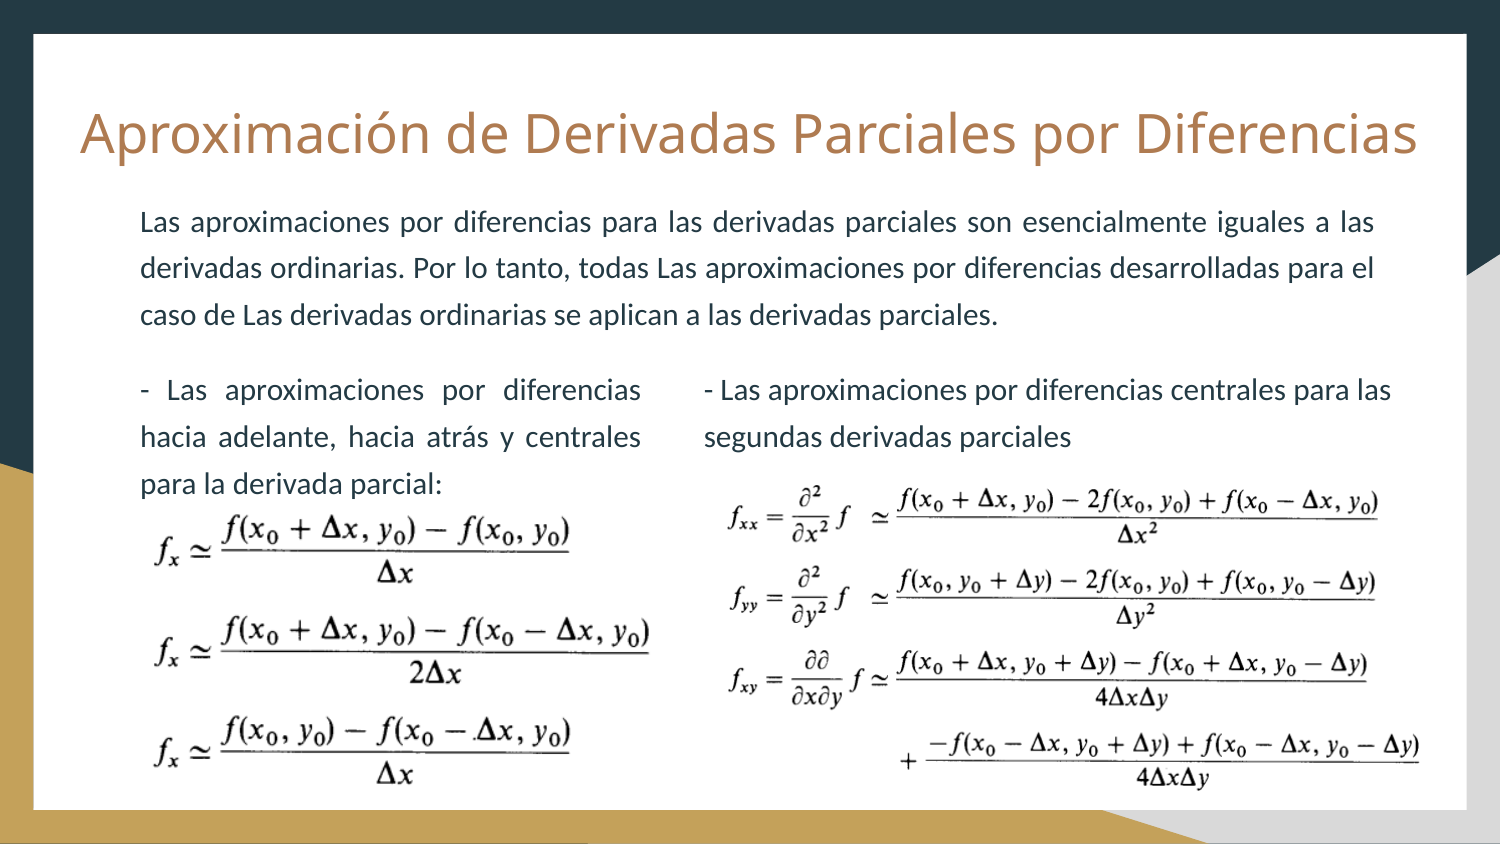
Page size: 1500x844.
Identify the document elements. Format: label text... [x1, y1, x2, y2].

picture [132, 492, 665, 800]
picture [713, 469, 1433, 800]
list - Las aproximaciones por diferencias hacia adelante, hacia atrás y centrales para la derivada parcial: [125, 346, 658, 518]
list Las aproximaciones por diferencias para las derivadas parciales son esencialmente iguales a las derivadas ordinarias. Por lo tanto, todas Las aproximaciones por diferencias desarrolladas para el caso de Las derivadas ordinarias se aplican a las derivadas parciales. [125, 178, 1393, 376]
list - Las aproximaciones por diferencias centrales para las segundas derivadas parciales [688, 346, 1408, 518]
title Aproximación de Derivadas Parciales por Diferencias [30, 80, 1469, 240]
